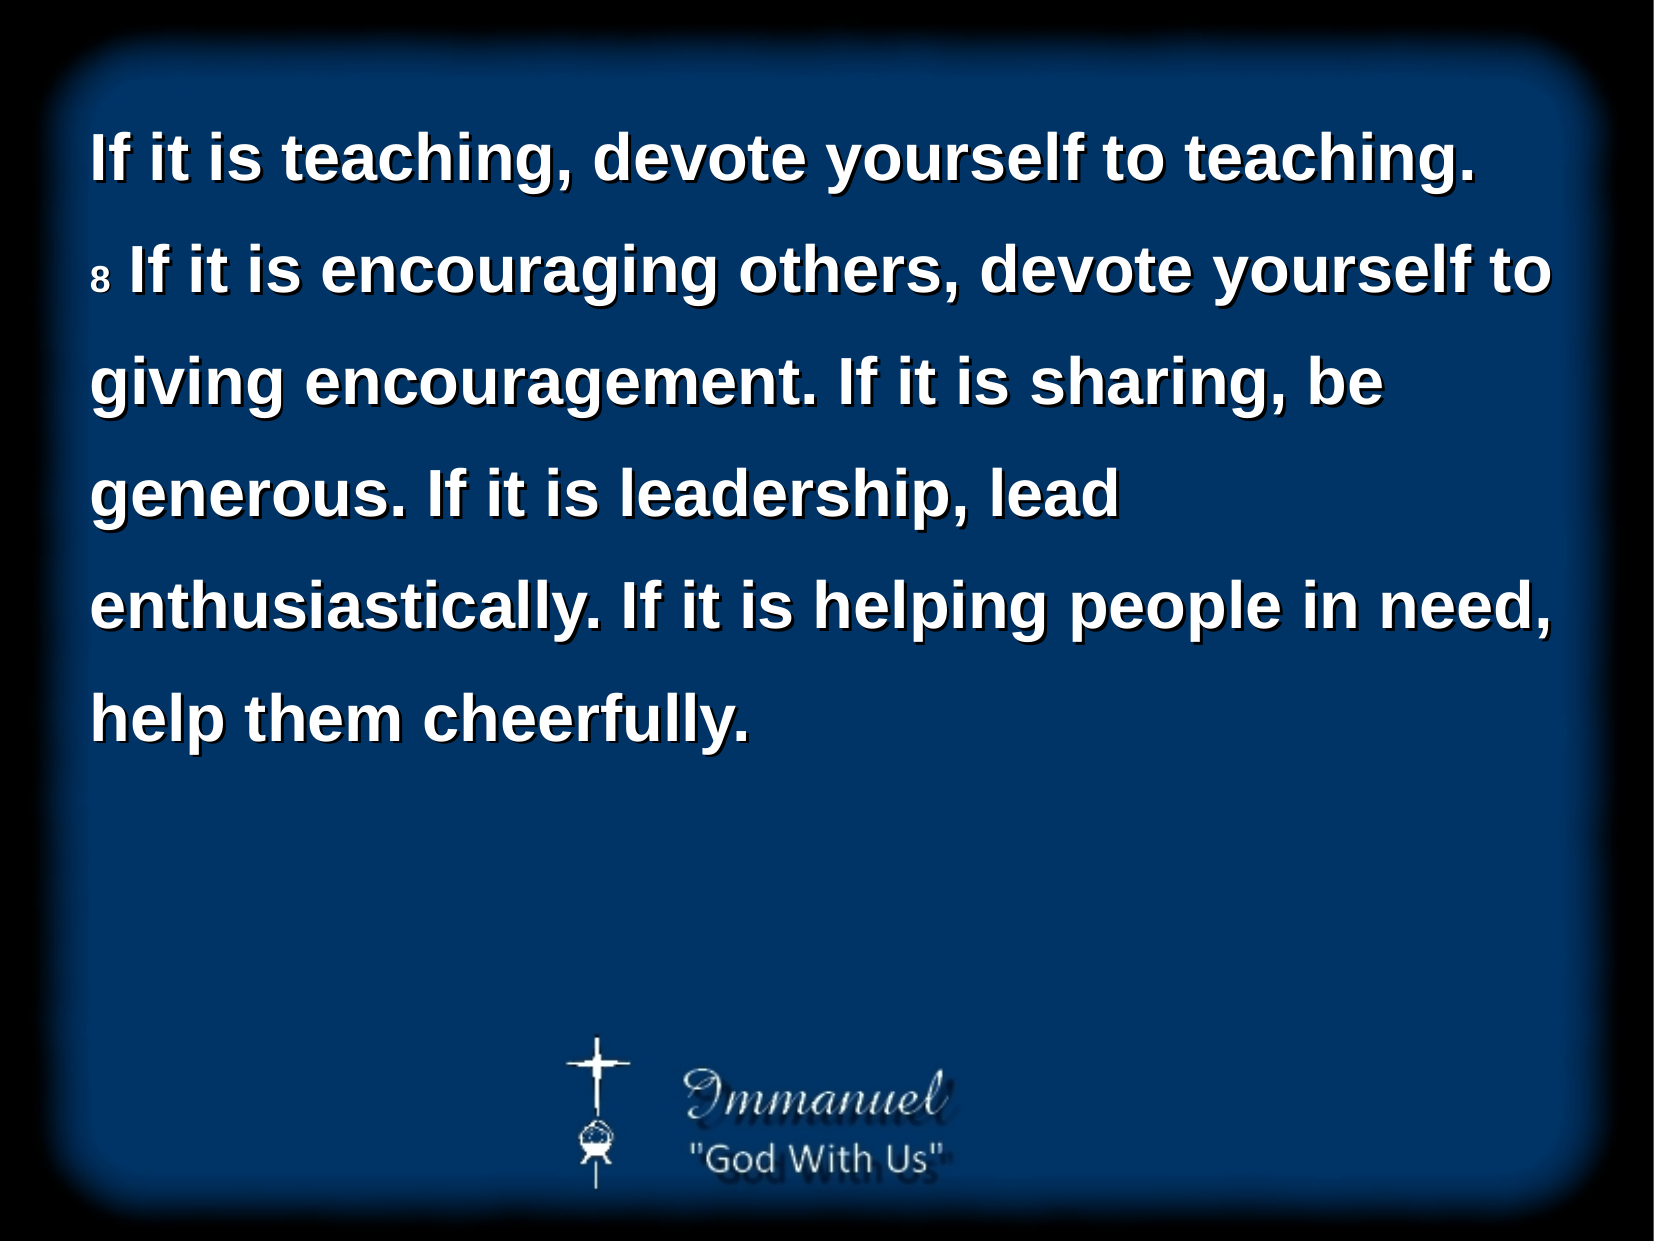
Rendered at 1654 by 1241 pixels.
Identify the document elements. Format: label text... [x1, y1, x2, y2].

text_box If it is teaching, devote yourself to teaching. 8 If it is encouraging others, devote yourself to giving encouragement. If it is sharing, be generous. If it is leadership, lead enthusiastically. If it is helping people in need, help them cheerfully. [75, 75, 1576, 721]
picture [0, 0, 1654, 1241]
